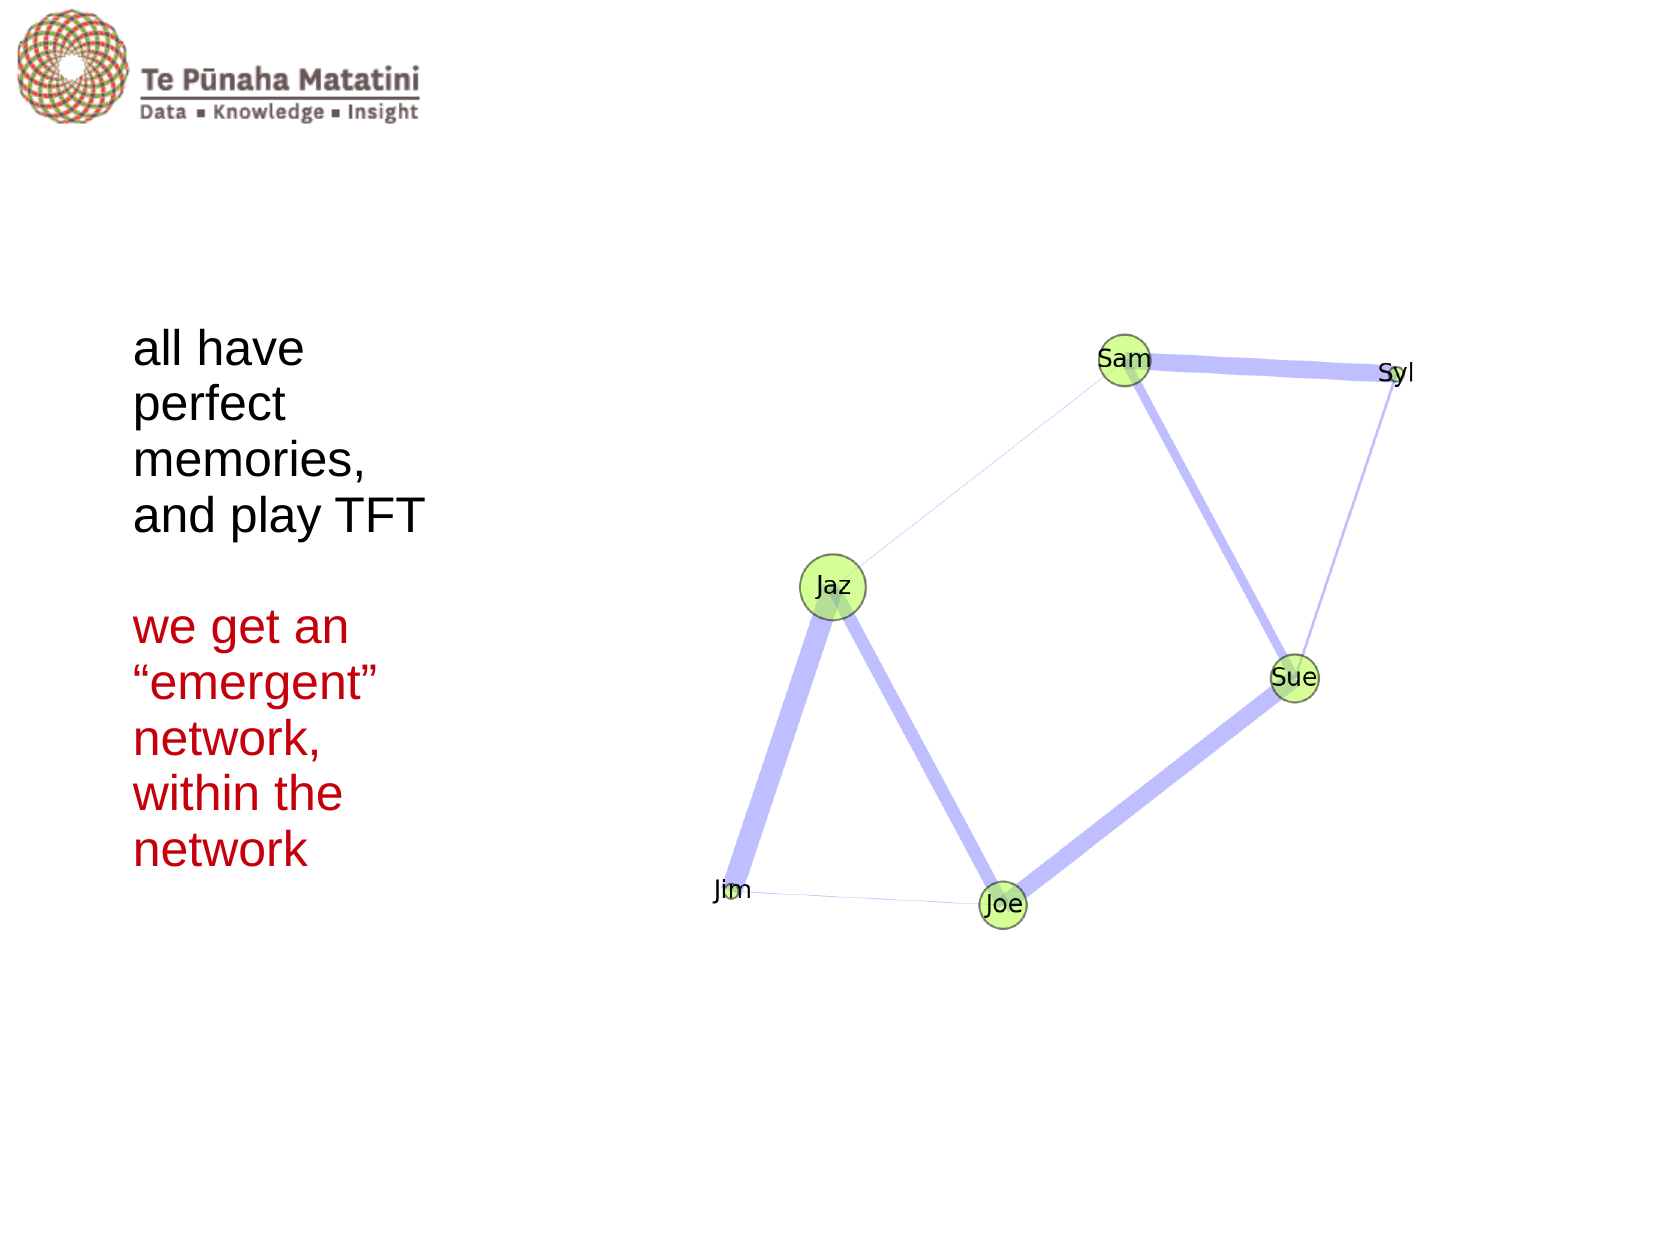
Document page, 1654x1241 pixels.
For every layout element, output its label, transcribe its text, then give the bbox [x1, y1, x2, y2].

text_box all have perfect memories, and play TFT we get an “emergent” network, within the network [118, 200, 449, 1004]
picture [448, 174, 1649, 1075]
picture [17, 0, 455, 148]
